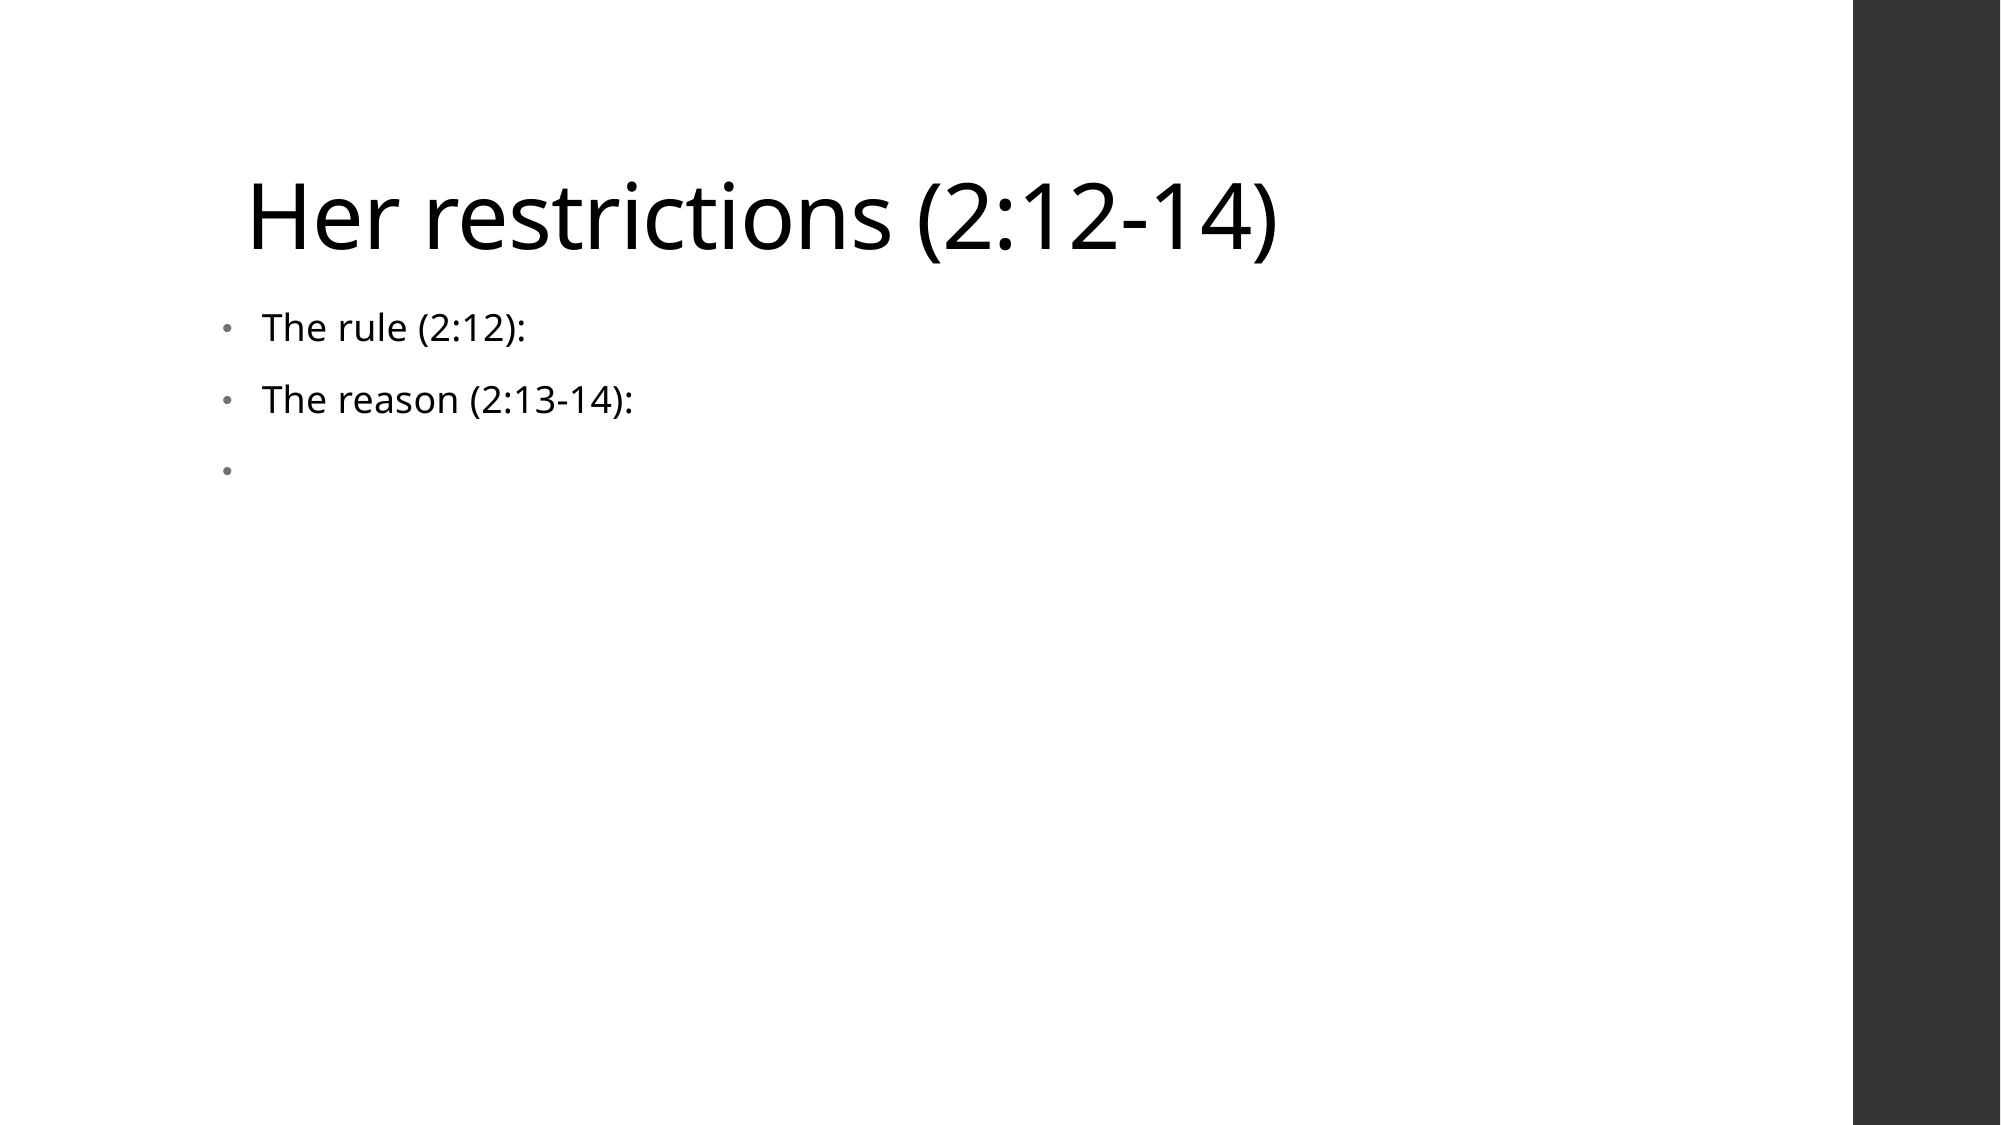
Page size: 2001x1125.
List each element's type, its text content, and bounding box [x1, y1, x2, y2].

list The rule (2:12): The reason (2:13-14): [206, 299, 1617, 1014]
title Her restrictions (2:12-14) [206, 60, 1797, 278]
